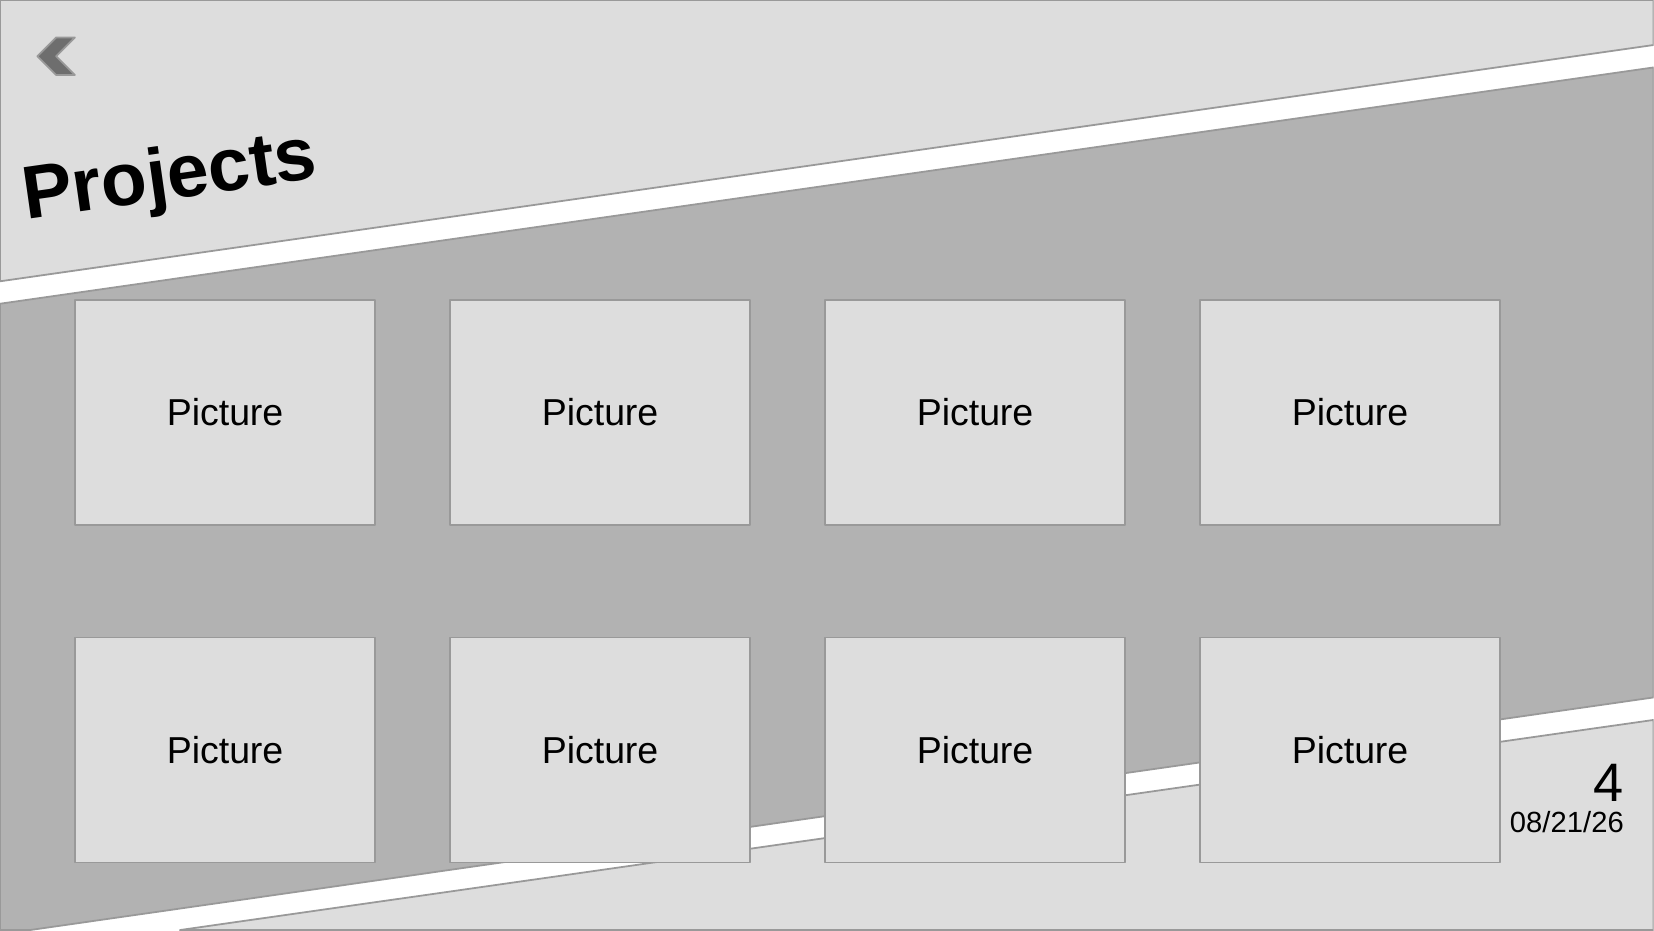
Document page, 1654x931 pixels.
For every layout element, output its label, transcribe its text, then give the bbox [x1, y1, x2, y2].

text_box Picture [825, 637, 1126, 863]
text_box Picture [450, 300, 751, 526]
text_box Picture [75, 637, 376, 863]
title Projects [11, 0, 1496, 272]
text_box Picture [825, 300, 1126, 526]
text_box Picture [75, 300, 376, 526]
text_box Picture [1200, 300, 1501, 526]
text_box [37, 37, 75, 76]
text_box Picture [450, 637, 751, 863]
text_box Picture [1200, 637, 1501, 863]
